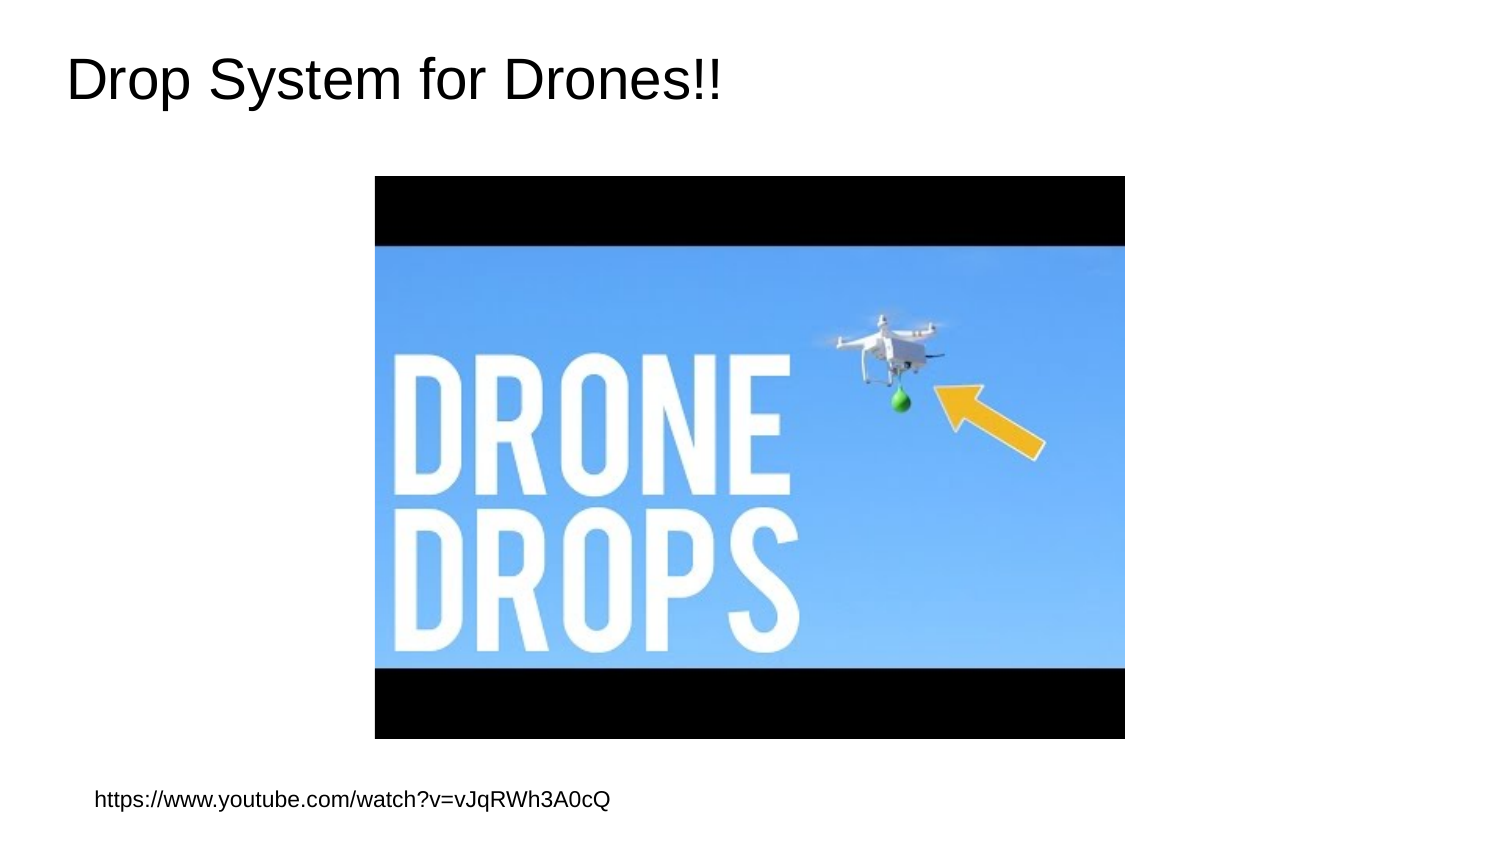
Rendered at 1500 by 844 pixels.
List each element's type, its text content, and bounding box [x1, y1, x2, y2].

text_box [374, 176, 1125, 740]
list https://www.youtube.com/watch?v=vJqRWh3A0cQ [79, 769, 1440, 801]
title Drop System for Drones!! [51, 26, 1449, 121]
